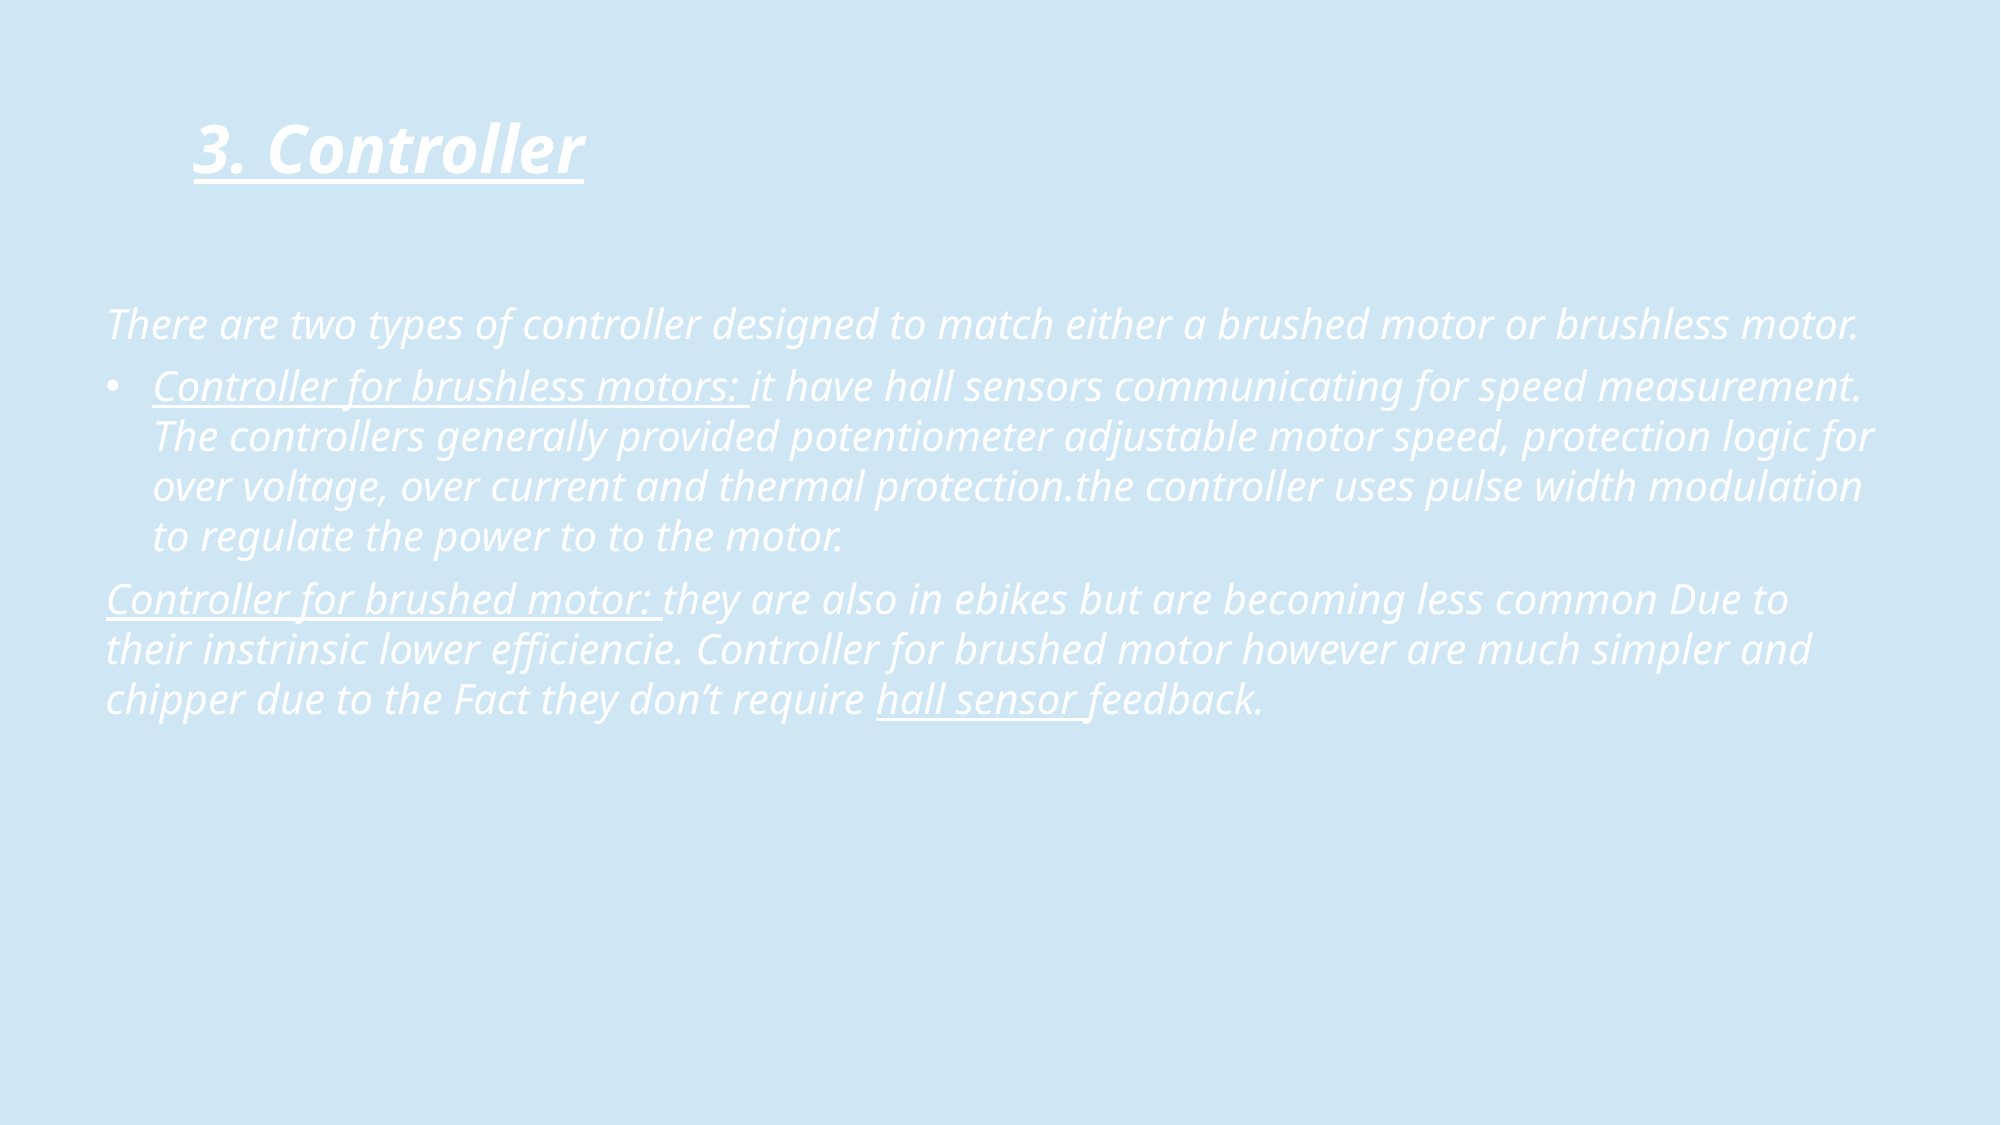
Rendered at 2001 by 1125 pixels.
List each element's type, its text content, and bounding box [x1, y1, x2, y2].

list There are two types of controller designed to match either a brushed motor or brushless motor. Controller for brushless motors: it have hall sensors communicating for speed measurement. The controllers generally provided potentiometer adjustable motor speed, protection logic for over voltage, over current and thermal protection.the controller uses pulse width modulation to regulate the power to to the motor. Controller for brushed motor: they are also in ebikes but are becoming less common Due to their instrinsic lower efficiencie. Controller for brushed motor however are much simpler and chipper due to the Fact they don’t require hall sensor feedback. [90, 290, 1899, 1099]
title 3. Controller [178, 99, 1813, 290]
